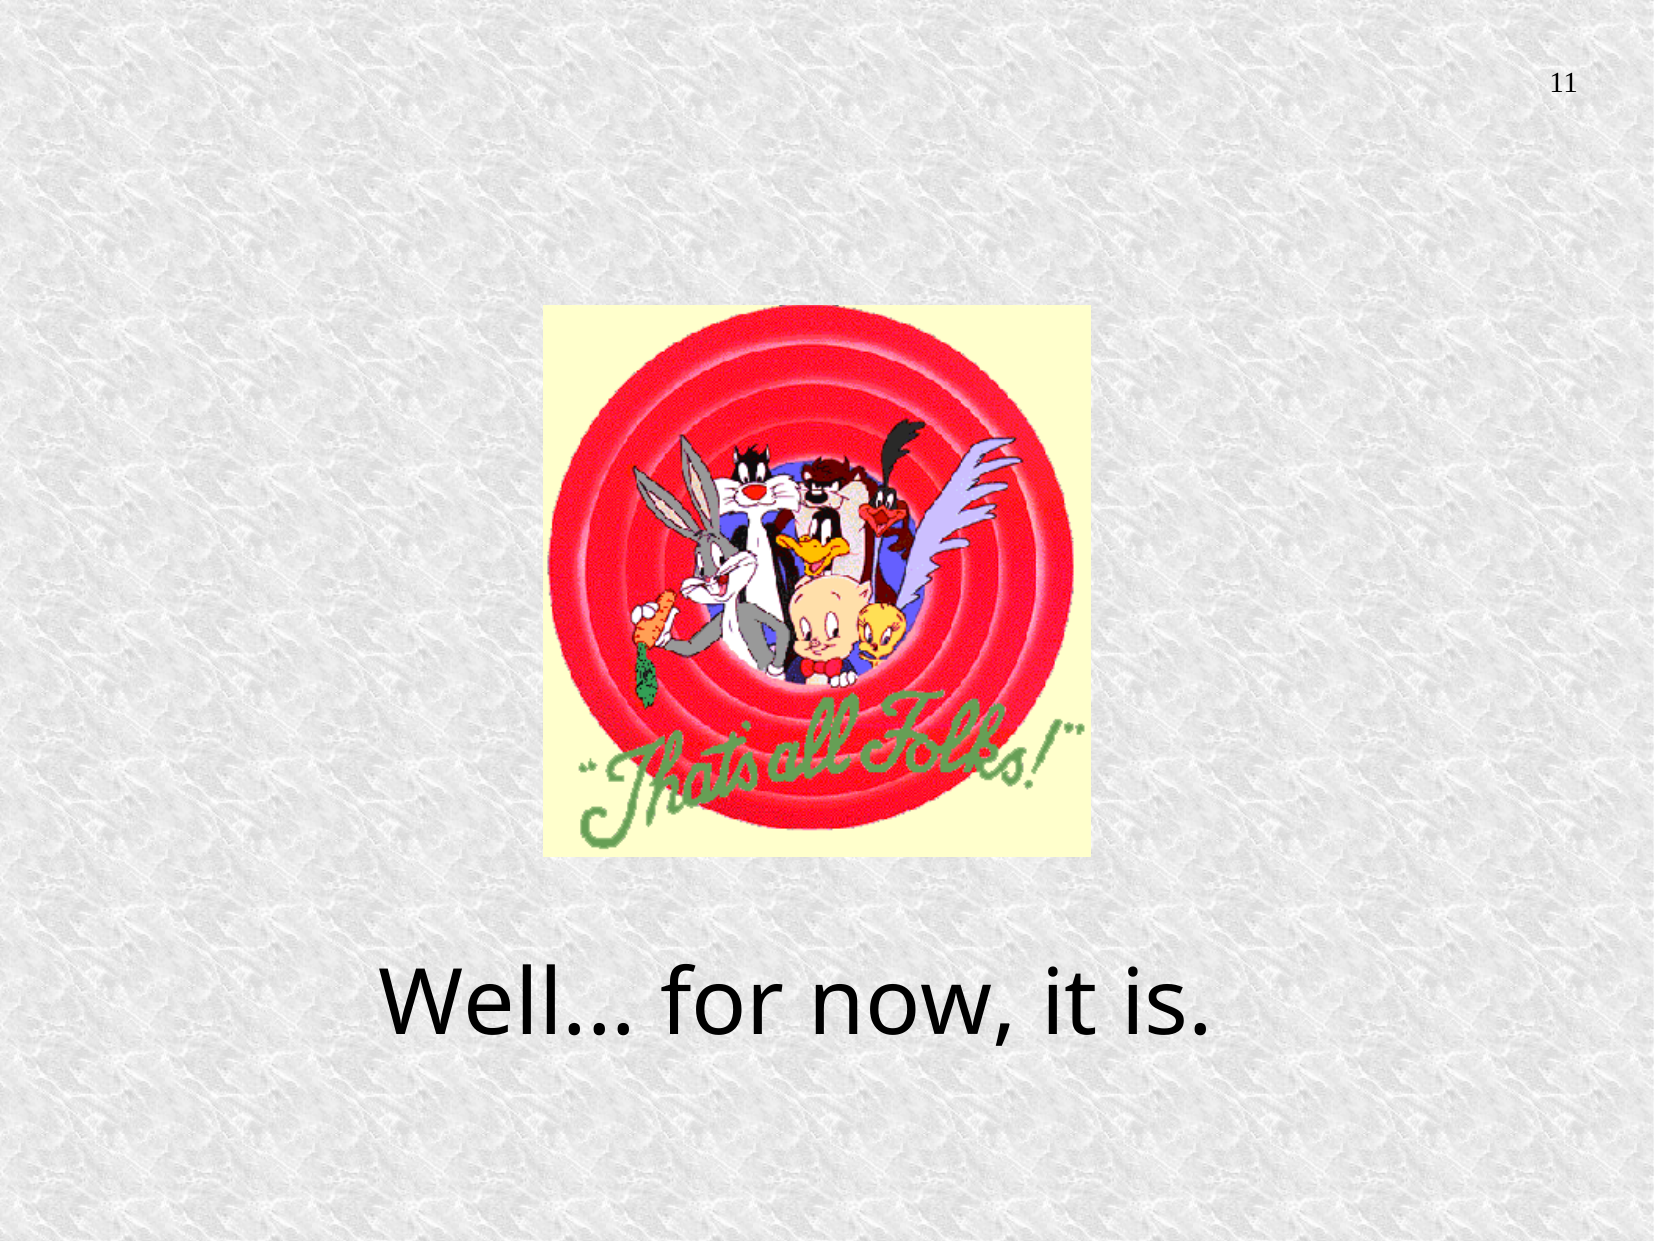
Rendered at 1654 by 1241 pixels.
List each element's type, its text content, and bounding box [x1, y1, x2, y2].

picture [0, 0, 1654, 1241]
title Well... for now, it is. [90, 895, 1503, 1103]
